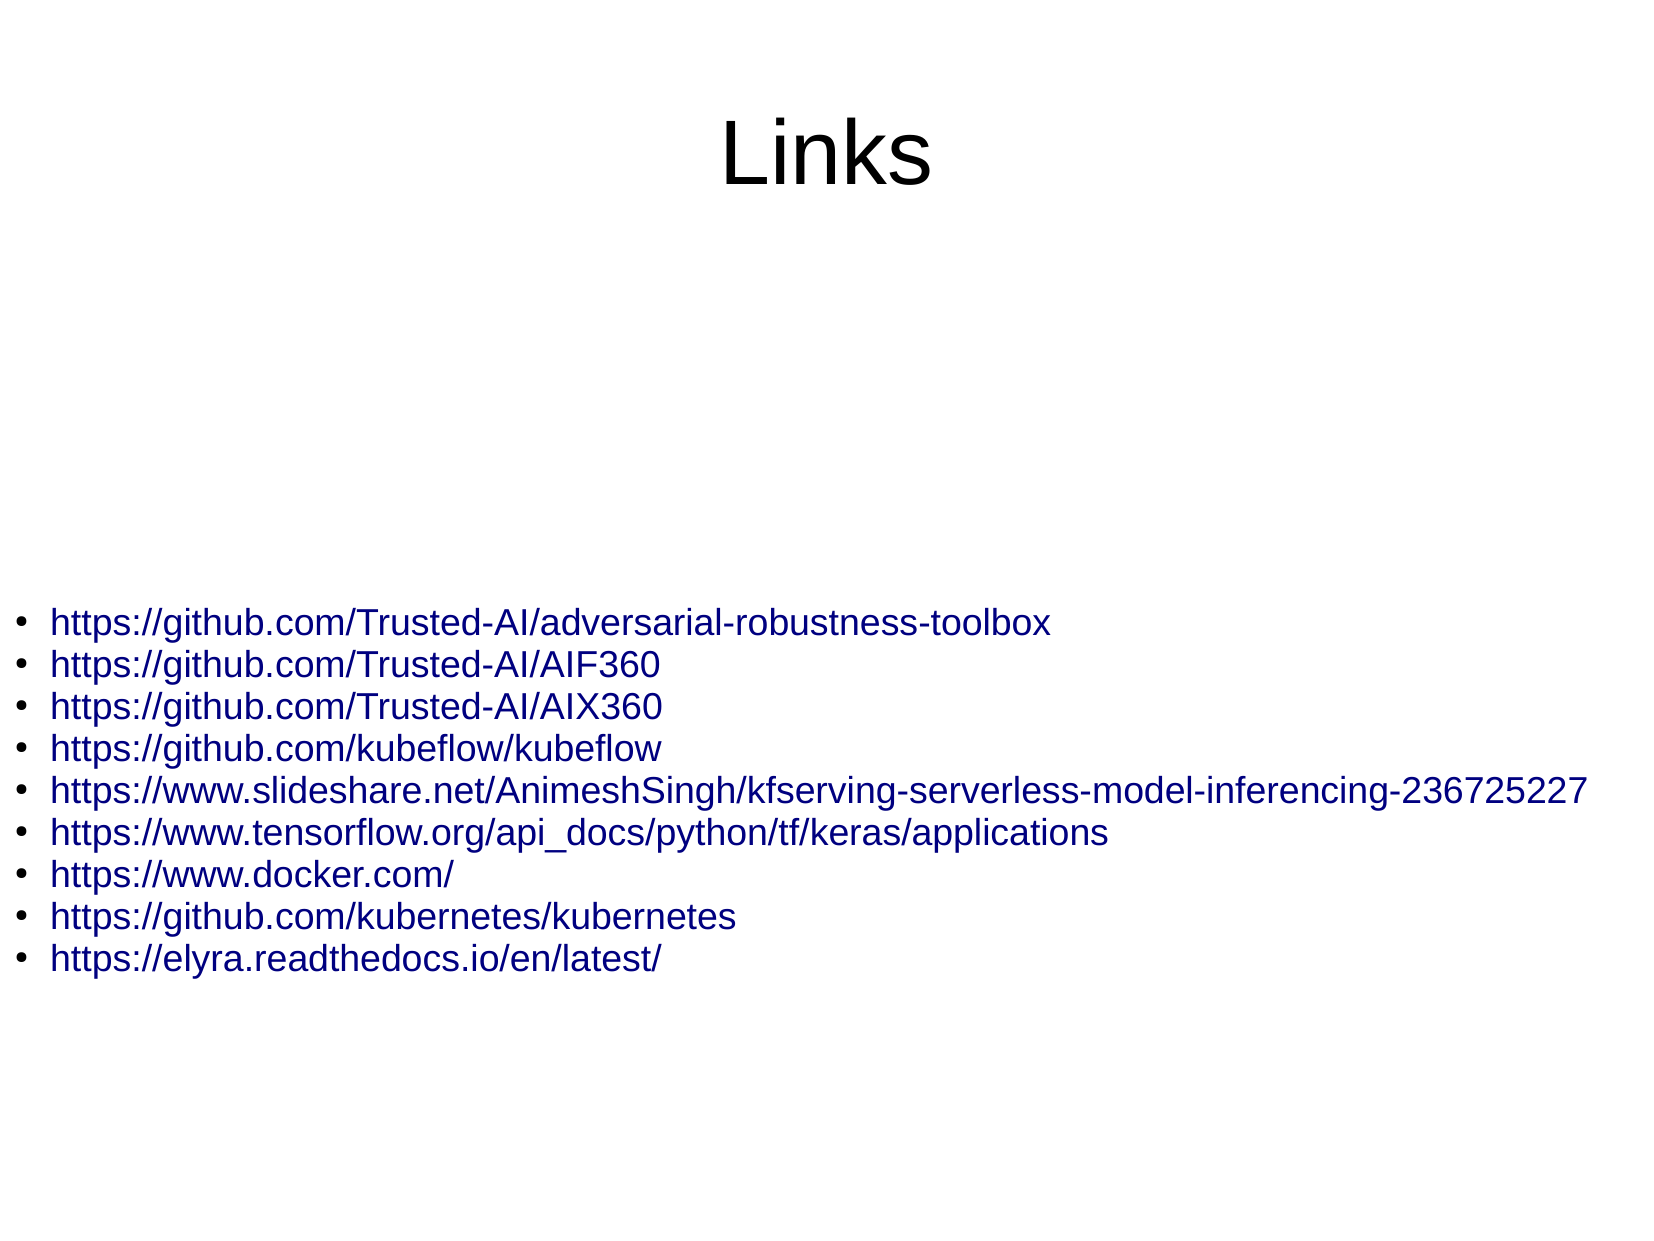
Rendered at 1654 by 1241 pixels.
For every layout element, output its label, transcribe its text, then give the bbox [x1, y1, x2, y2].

text_box https://github.com/Trusted-AI/adversarial-robustness-toolbox https://github.com/Trusted-AI/AIF360 https://github.com/Trusted-AI/AIX360 https://github.com/kubeflow/kubeflow https://www.slideshare.net/AnimeshSingh/kfserving-serverless-model-inferencing-236725227 https://www.tensorflow.org/api_docs/python/tf/keras/applications https://www.docker.com/ https://github.com/kubernetes/kubernetes https://elyra.readthedocs.io/en/latest/ [0, 594, 1654, 1066]
title Links [82, 49, 1571, 257]
